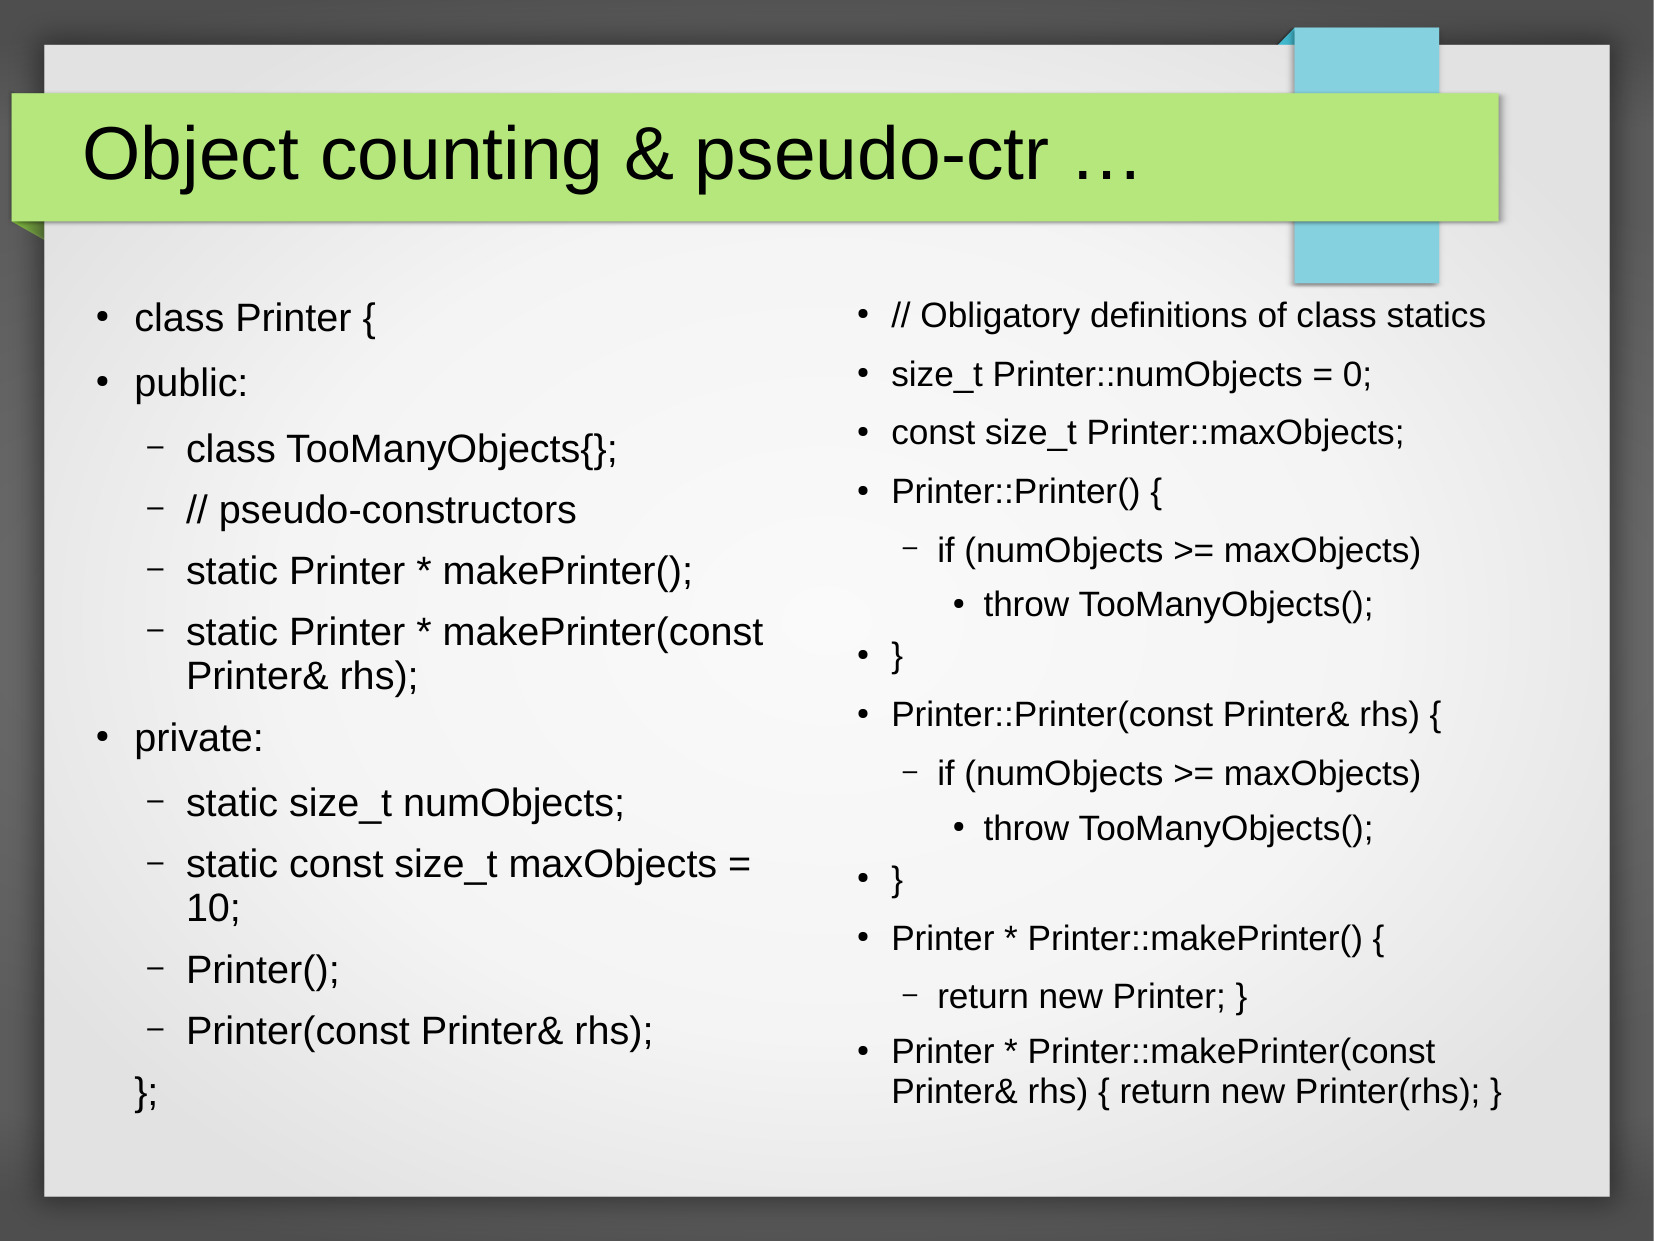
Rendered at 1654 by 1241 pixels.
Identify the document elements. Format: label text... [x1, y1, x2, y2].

list class Printer { public: class TooManyObjects{}; // pseudo-constructors static Printer * makePrinter(); static Printer * makePrinter(const Printer& rhs); private: static size_t numObjects; static const size_t maxObjects = 10; Printer(); Printer(const Printer& rhs); }; [82, 295, 809, 1130]
title Object counting & pseudo-ctr … [82, 94, 1264, 213]
picture [0, 0, 1654, 1241]
list // Obligatory definitions of class statics size_t Printer::numObjects = 0; const size_t Printer::maxObjects; Printer::Printer() { if (numObjects >= maxObjects) throw TooManyObjects(); } Printer::Printer(const Printer& rhs) { if (numObjects >= maxObjects) throw TooManyObjects(); } Printer * Printer::makePrinter() { return new Printer; } Printer * Printer::makePrinter(const Printer& rhs) { return new Printer(rhs); } [845, 295, 1572, 1130]
